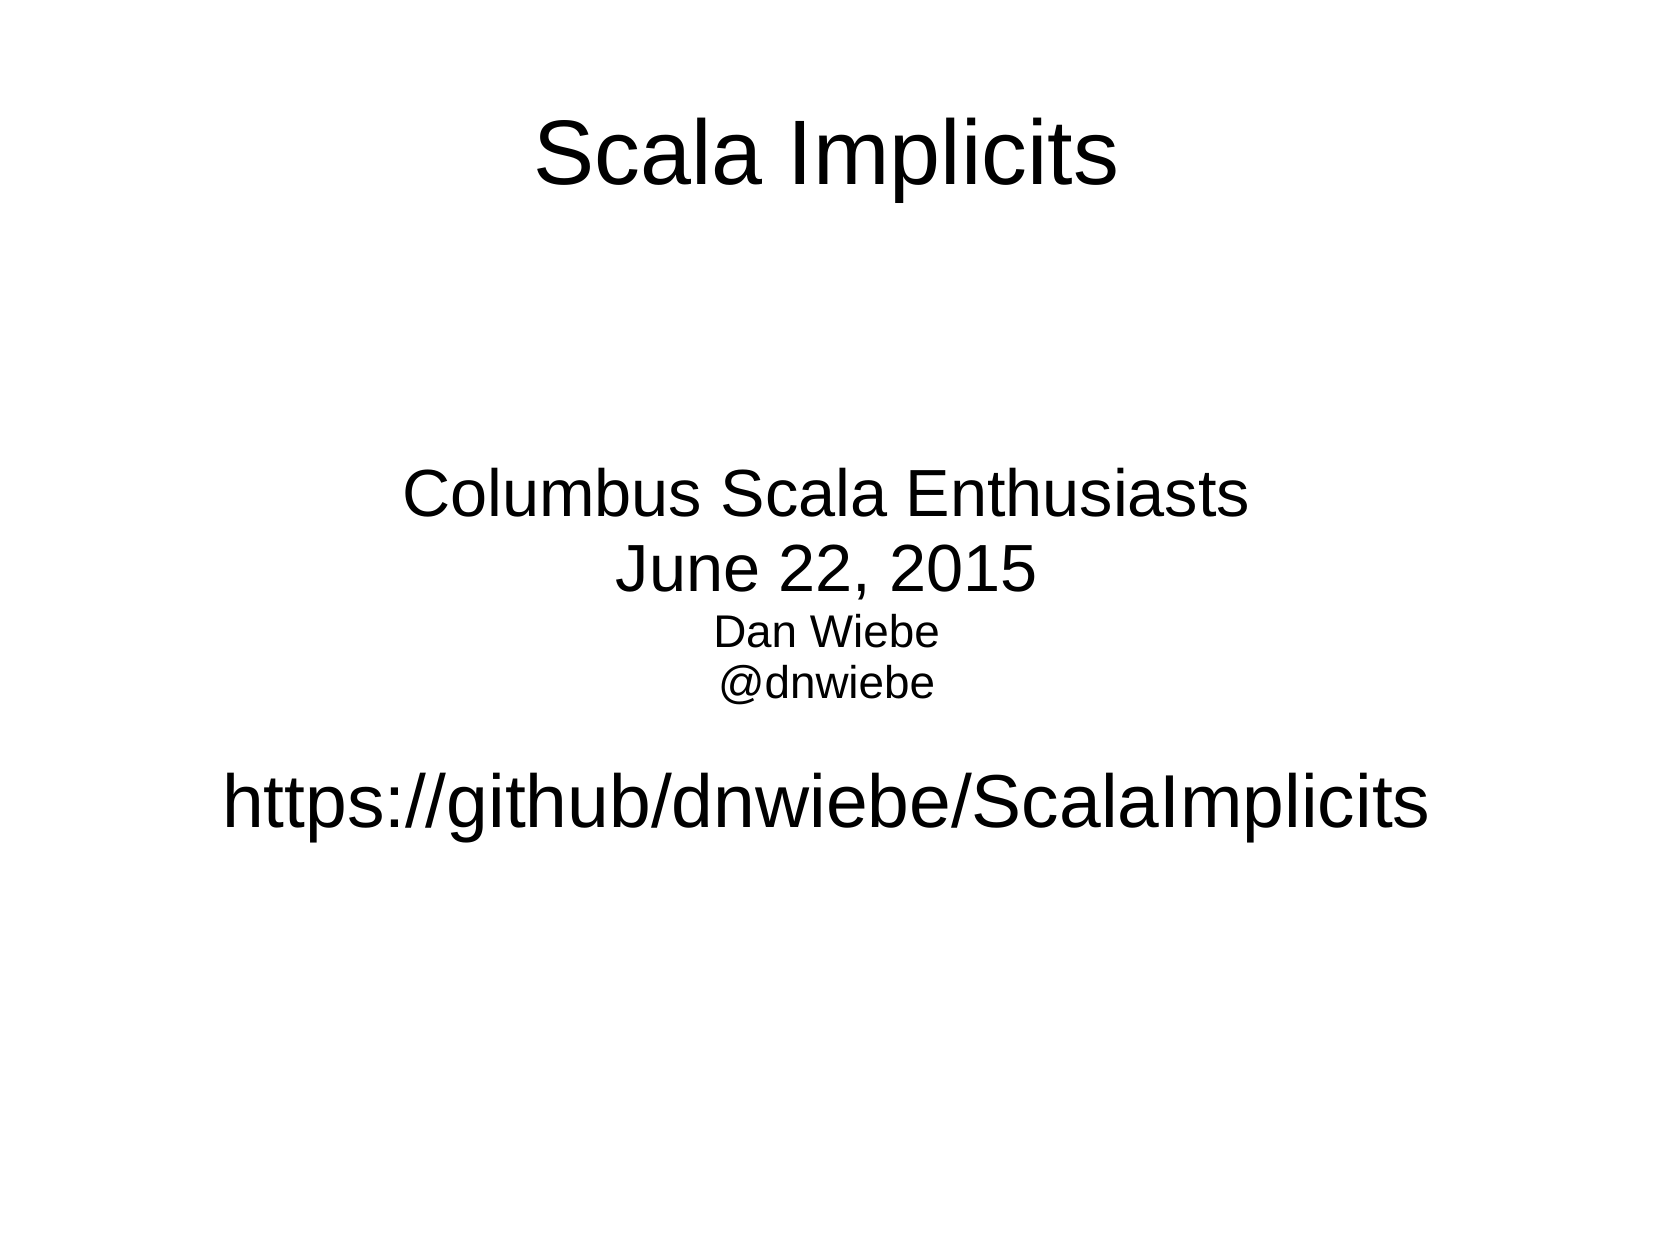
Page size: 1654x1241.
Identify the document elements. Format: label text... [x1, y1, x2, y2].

title Scala Implicits [82, 49, 1571, 257]
subtitle Columbus Scala Enthusiasts June 22, 2015 Dan Wiebe @dnwiebe https://github/dnwiebe/ScalaImplicits [82, 290, 1571, 1010]
